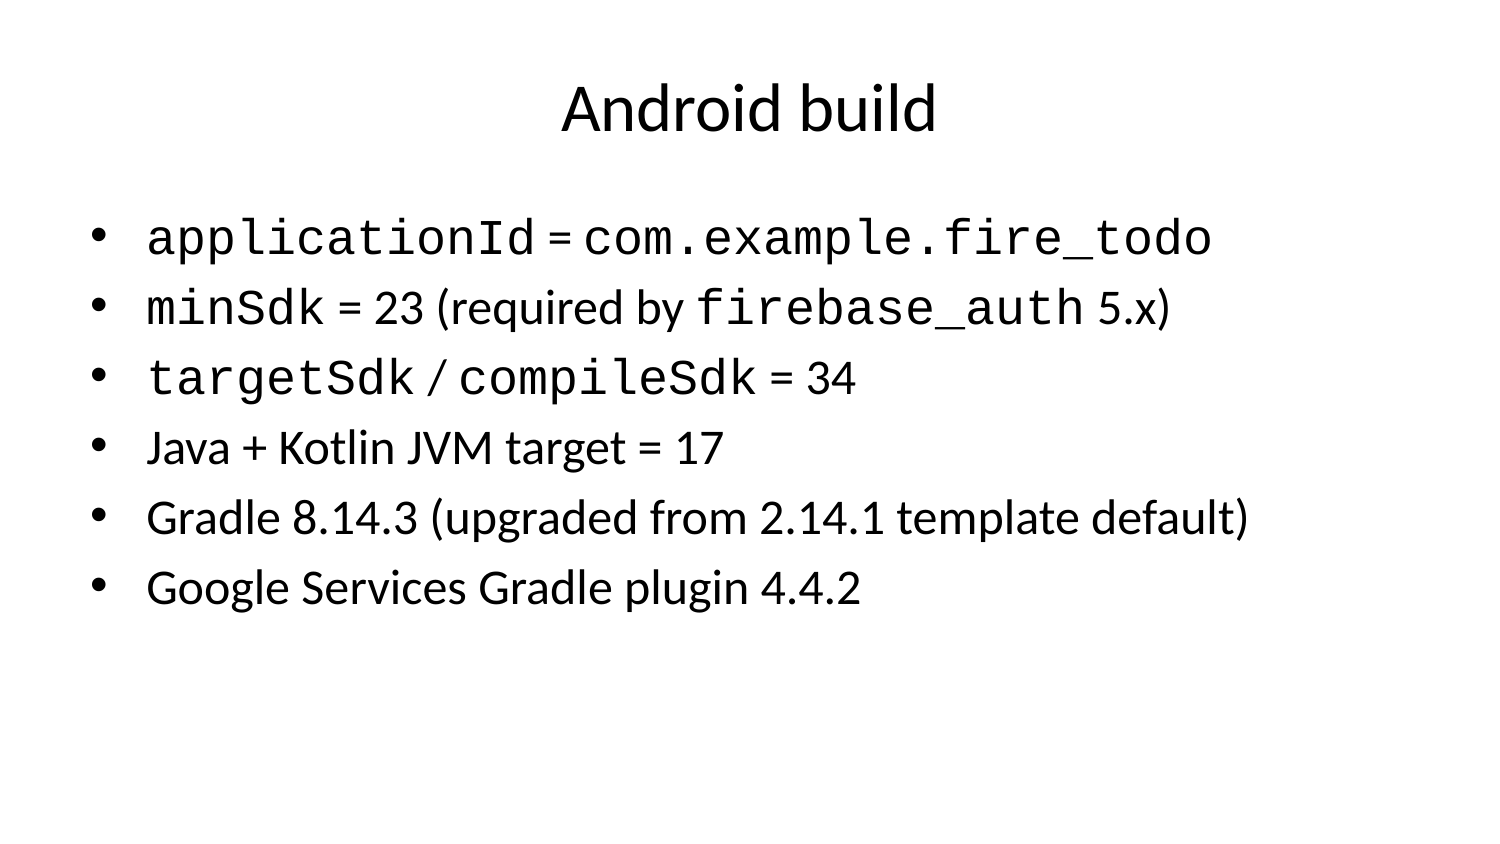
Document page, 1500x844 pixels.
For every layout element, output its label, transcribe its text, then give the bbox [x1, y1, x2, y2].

list applicationId = com.example.fire_todo minSdk = 23 (required by firebase_auth 5.x) targetSdk / compileSdk = 34 Java + Kotlin JVM target = 17 Gradle 8.14.3 (upgraded from 2.14.1 template default) Google Services Gradle plugin 4.4.2 [75, 196, 1425, 754]
title Android build [75, 33, 1425, 175]
